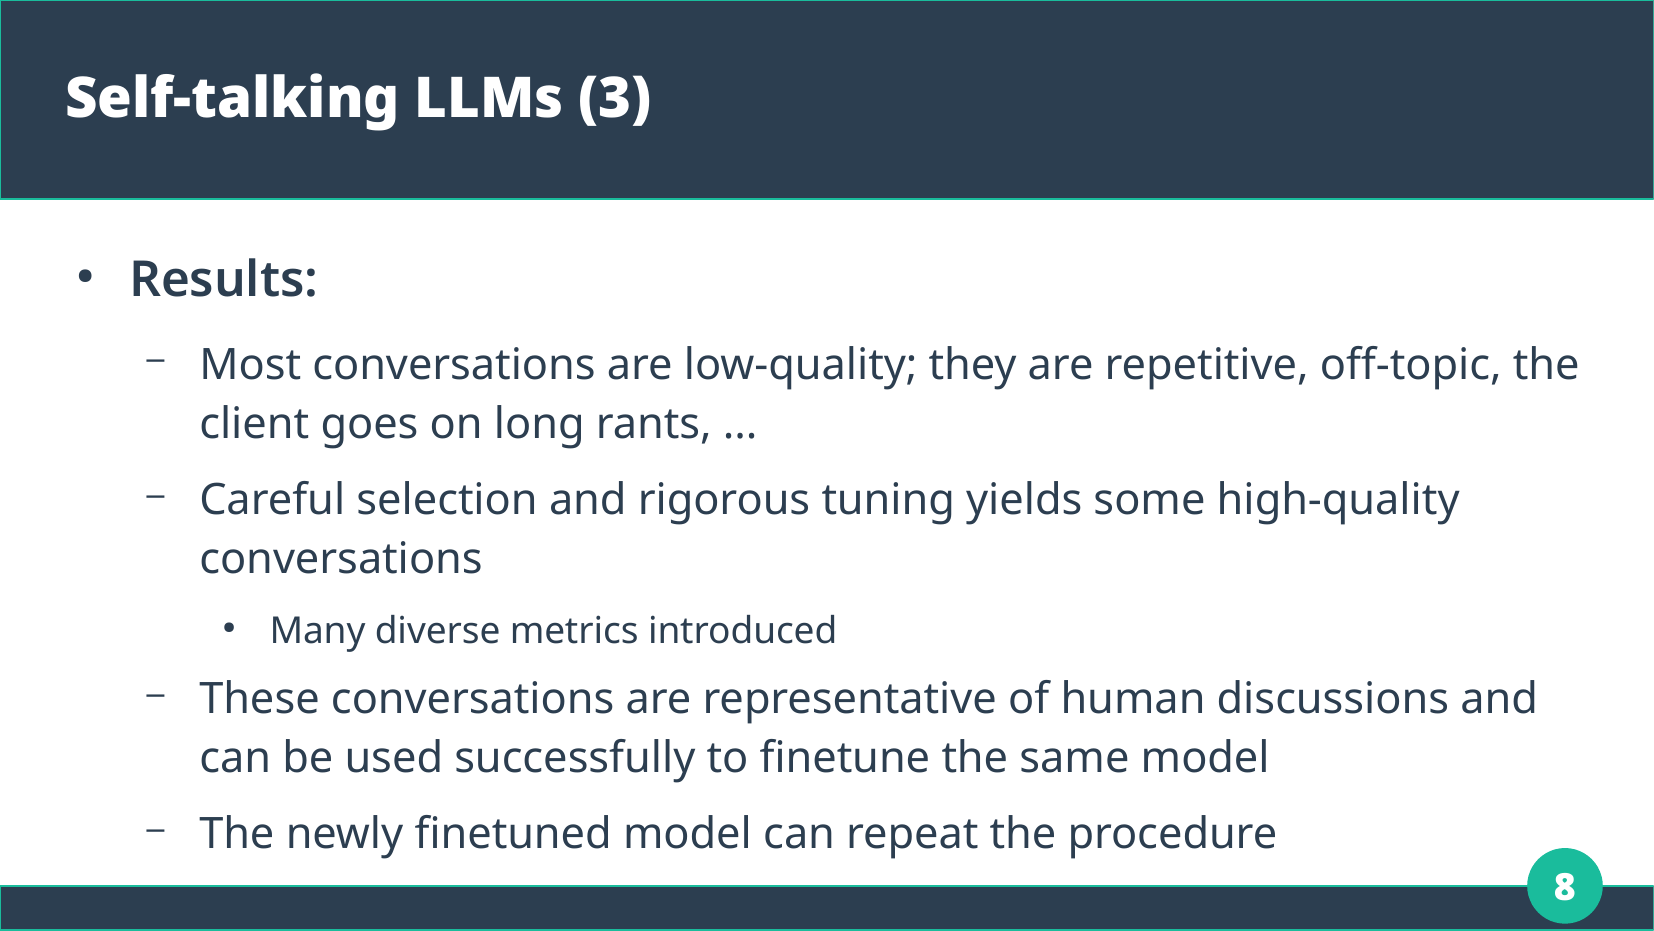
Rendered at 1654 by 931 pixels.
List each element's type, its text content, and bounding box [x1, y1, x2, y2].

title Self-talking LLMs (3) [64, 37, 1601, 155]
list Results: Most conversations are low-quality; they are repetitive, off-topic, the client goes on long rants, ... Careful selection and rigorous tuning yields some high-quality conversations Many diverse metrics introduced These conversations are representative of human discussions and can be used successfully to finetune the same model The newly finetuned model can repeat the procedure [59, 243, 1595, 864]
